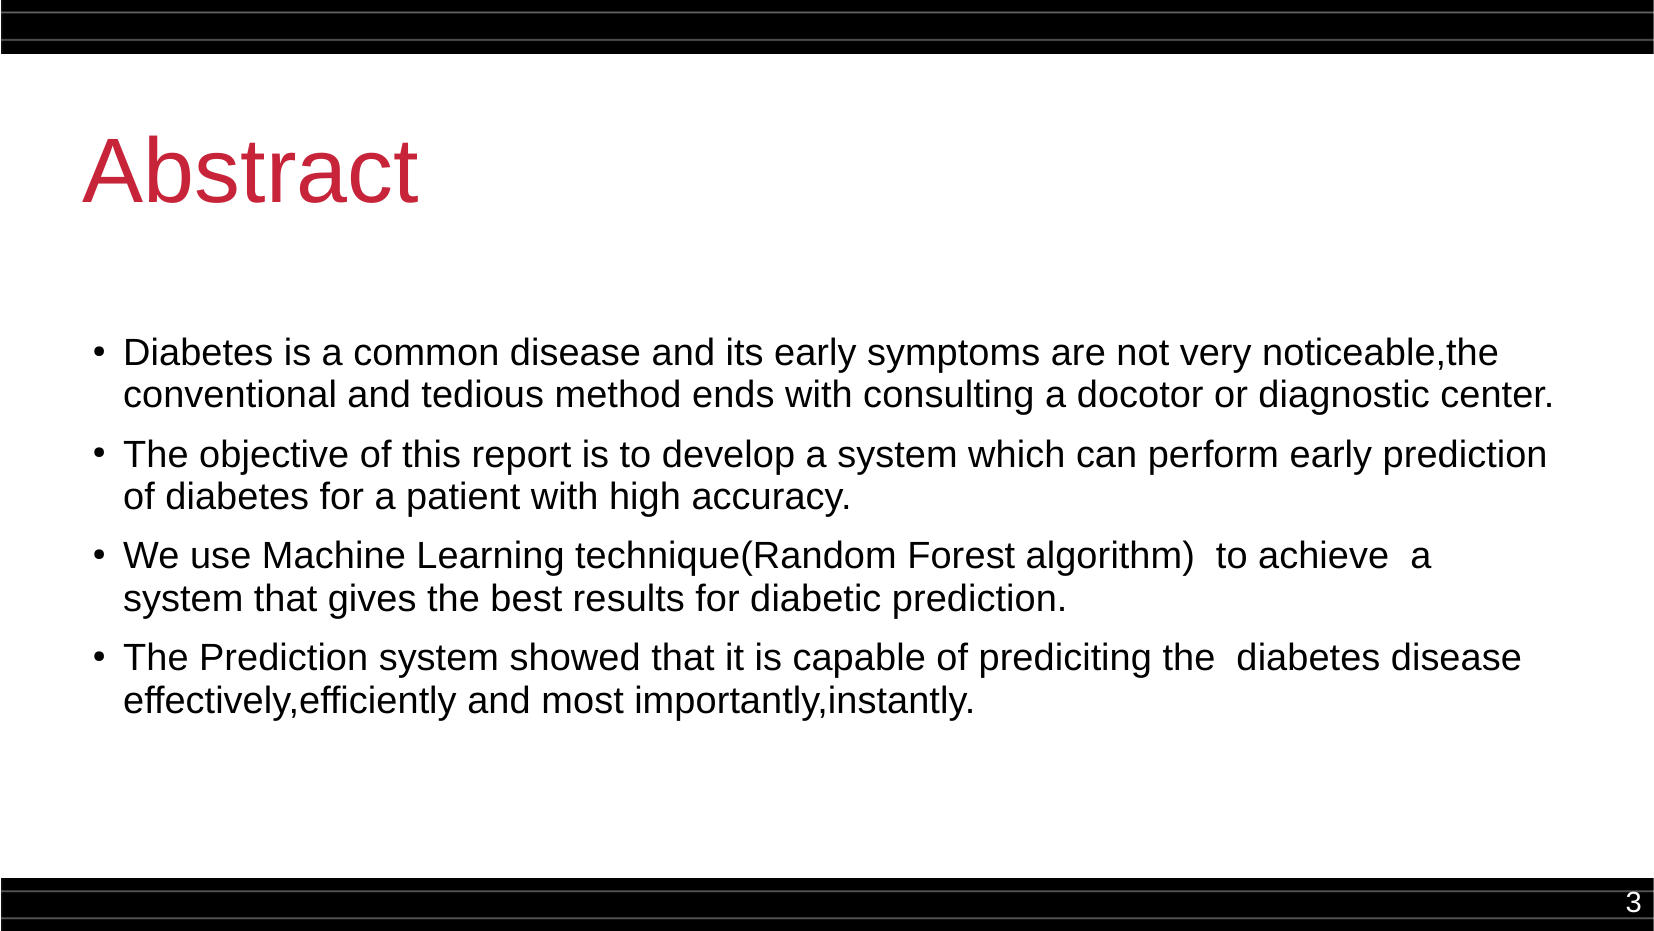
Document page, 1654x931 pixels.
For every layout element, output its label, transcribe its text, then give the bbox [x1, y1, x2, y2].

title Abstract [82, 92, 1571, 249]
picture [1, 878, 1654, 931]
list Diabetes is a common disease and its early symptoms are not very noticeable,the conventional and tedious method ends with consulting a docotor or diagnostic center. The objective of this report is to develop a system which can perform early prediction of diabetes for a patient with high accuracy. We use Machine Learning technique(Random Forest algorithm) to achieve a system that gives the best results for diabetic prediction. The Prediction system showed that it is capable of prediciting the diabetes disease effectively,efficiently and most importantly,instantly. [82, 271, 1571, 758]
picture [1, 0, 1654, 54]
